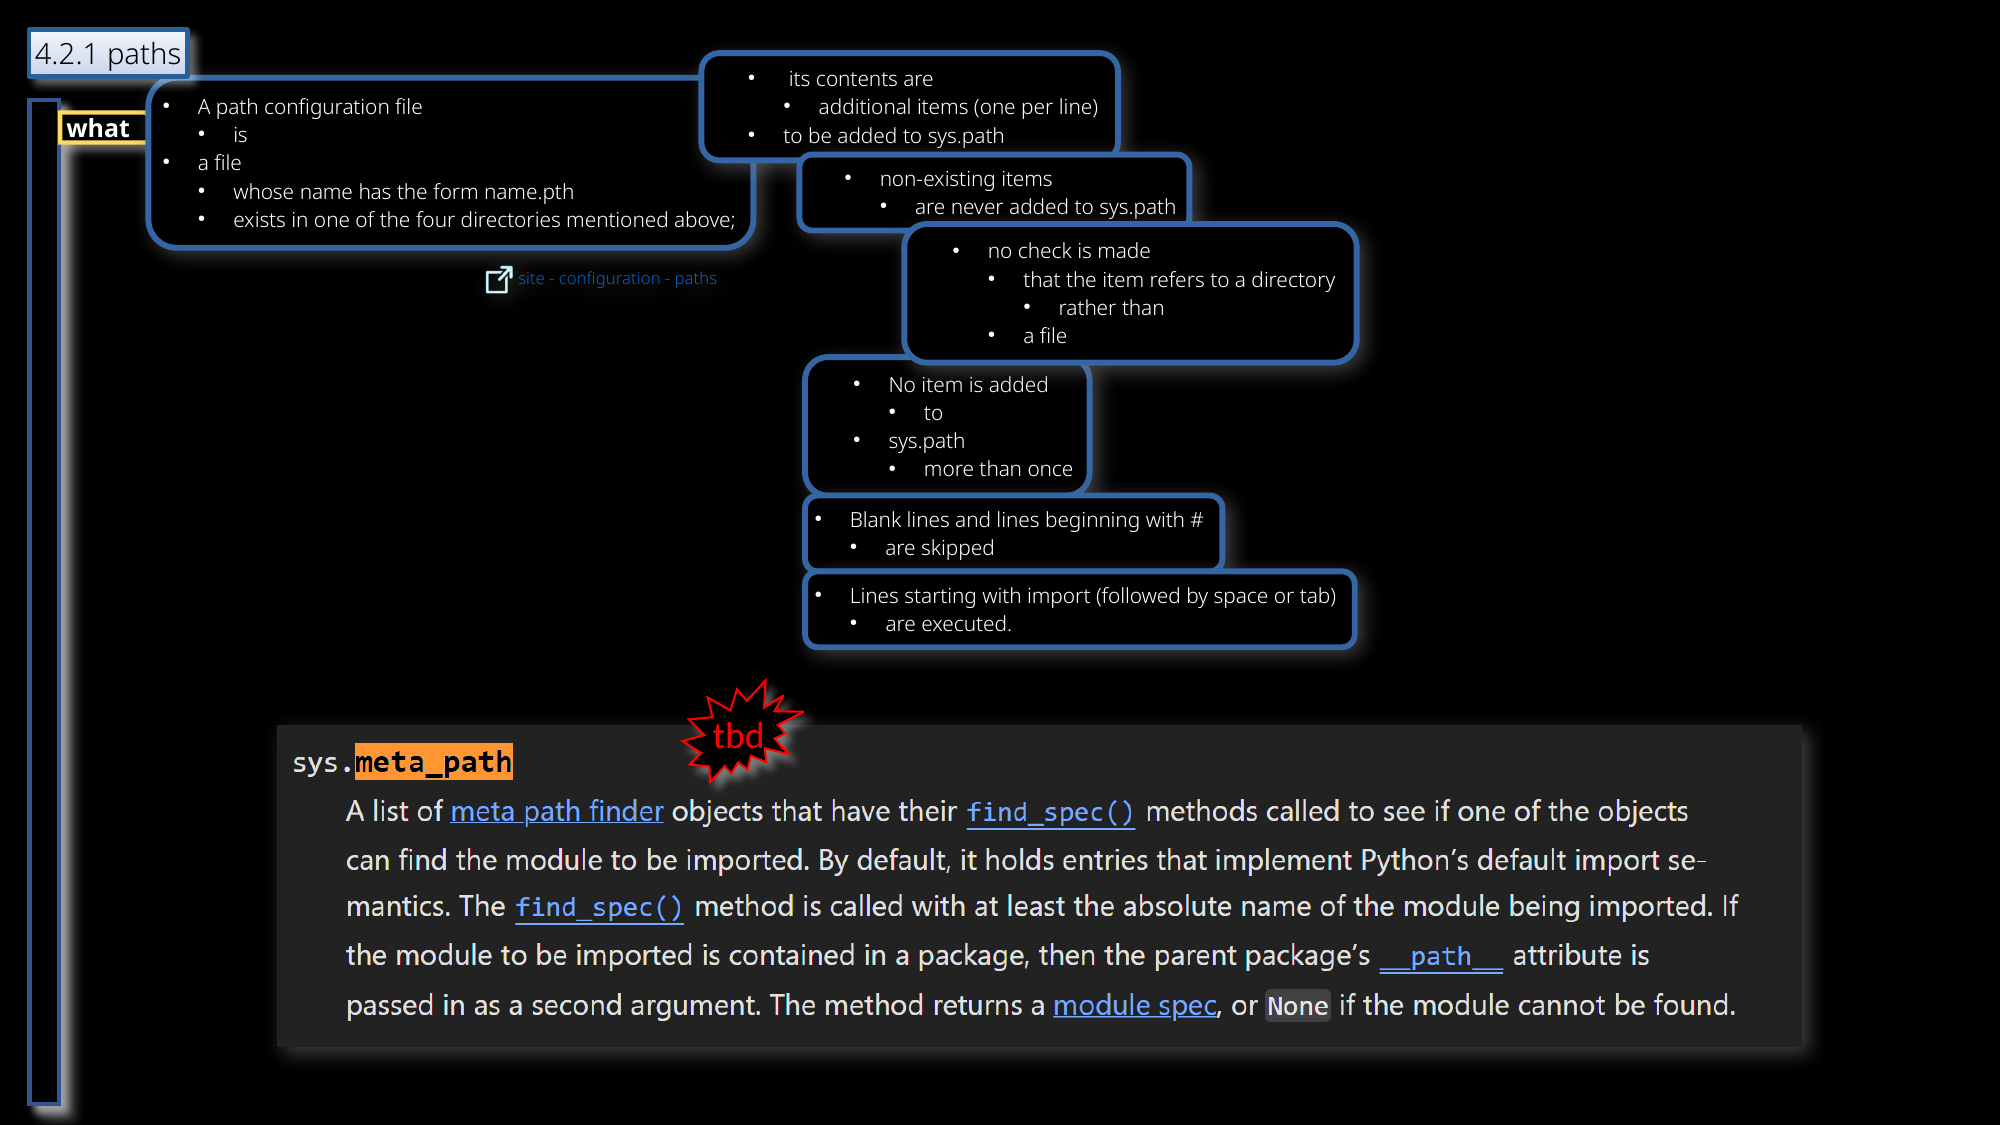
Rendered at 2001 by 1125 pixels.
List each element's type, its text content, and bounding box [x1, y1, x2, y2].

text_box Lines starting with import (followed by space or tab) are executed. [805, 571, 1355, 648]
text_box tbd [682, 680, 804, 783]
title 3. profile [0, 0, 120, 1125]
text_box what [60, 112, 148, 143]
picture [277, 725, 1802, 1047]
text_box [29, 100, 60, 1105]
title 4.2.1 paths [29, 29, 187, 77]
text_box site - configuration - paths [523, 260, 733, 299]
text_box Blank lines and lines beginning with # are skipped [805, 495, 1223, 571]
text_box its contents are additional items (one per line) to be added to sys.path [701, 53, 1118, 161]
text_box A path configuration file is a file whose name has the form name.pth exists in one of the four directories mentioned above; [148, 77, 754, 248]
text_box no check is made that the item refers to a directory rather than a file [904, 223, 1357, 363]
text_box non-existing items are never added to sys.path [799, 154, 1190, 231]
text_box No item is added to sys.path more than once [805, 357, 1090, 495]
picture [482, 262, 516, 297]
